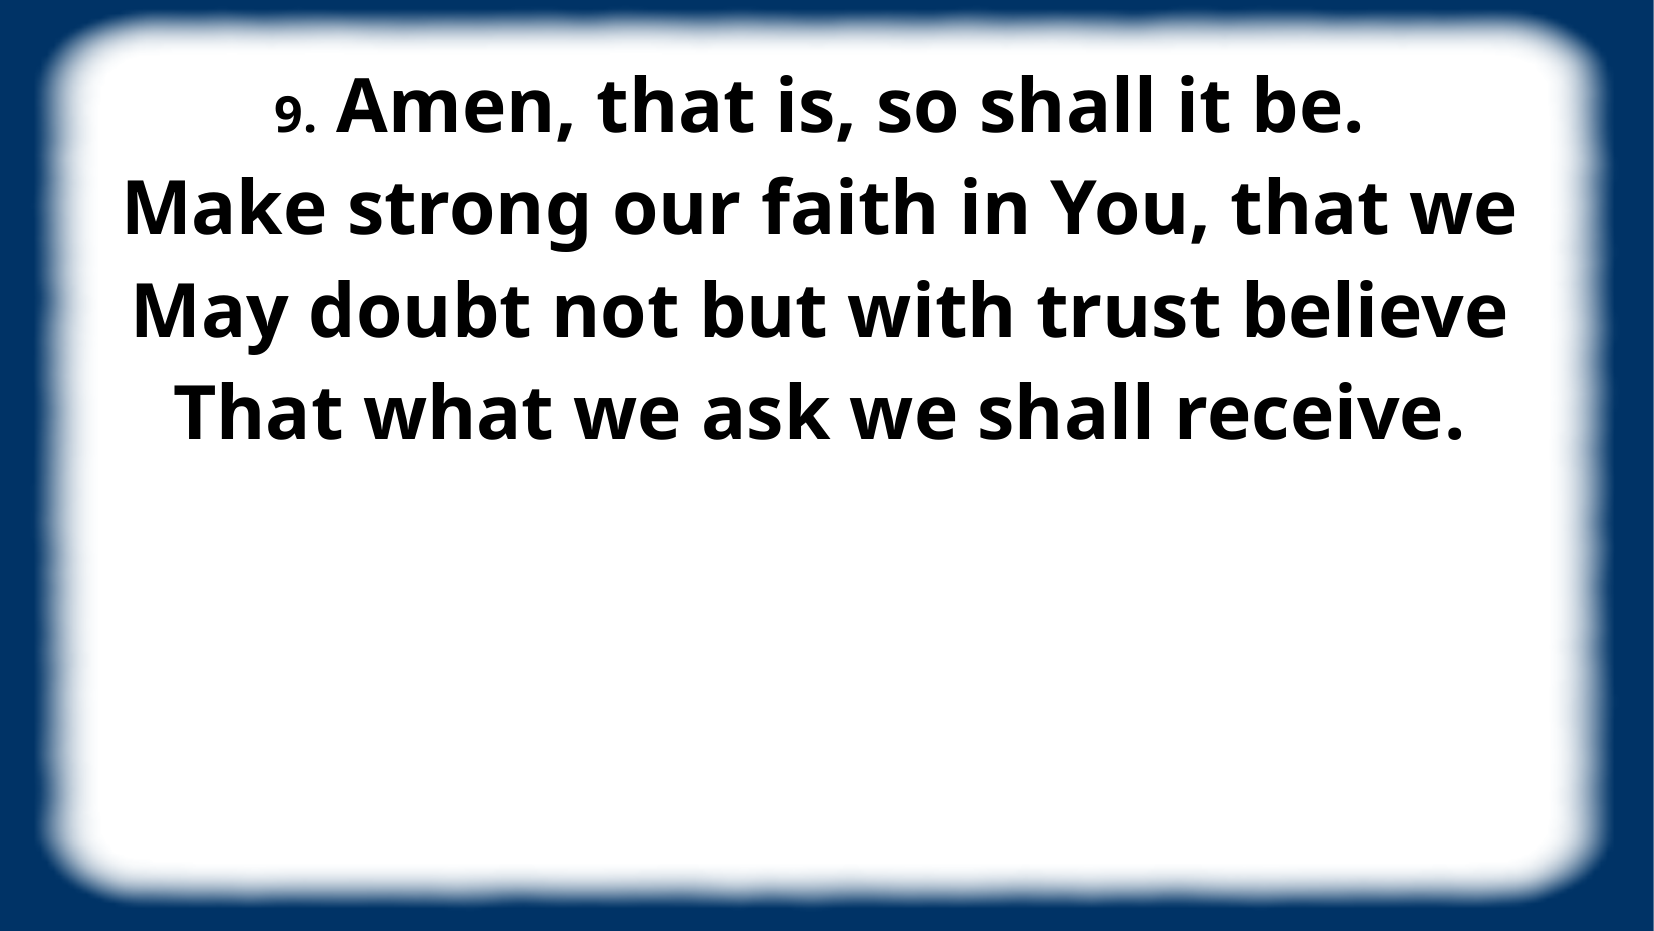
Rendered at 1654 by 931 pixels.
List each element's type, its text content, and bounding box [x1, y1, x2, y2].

text_box 9. Amen, that is, so shall it be. Make strong our faith in You, that we May doubt not but with trust believe That what we ask we shall receive. [77, 45, 1563, 460]
picture [0, 0, 1654, 931]
